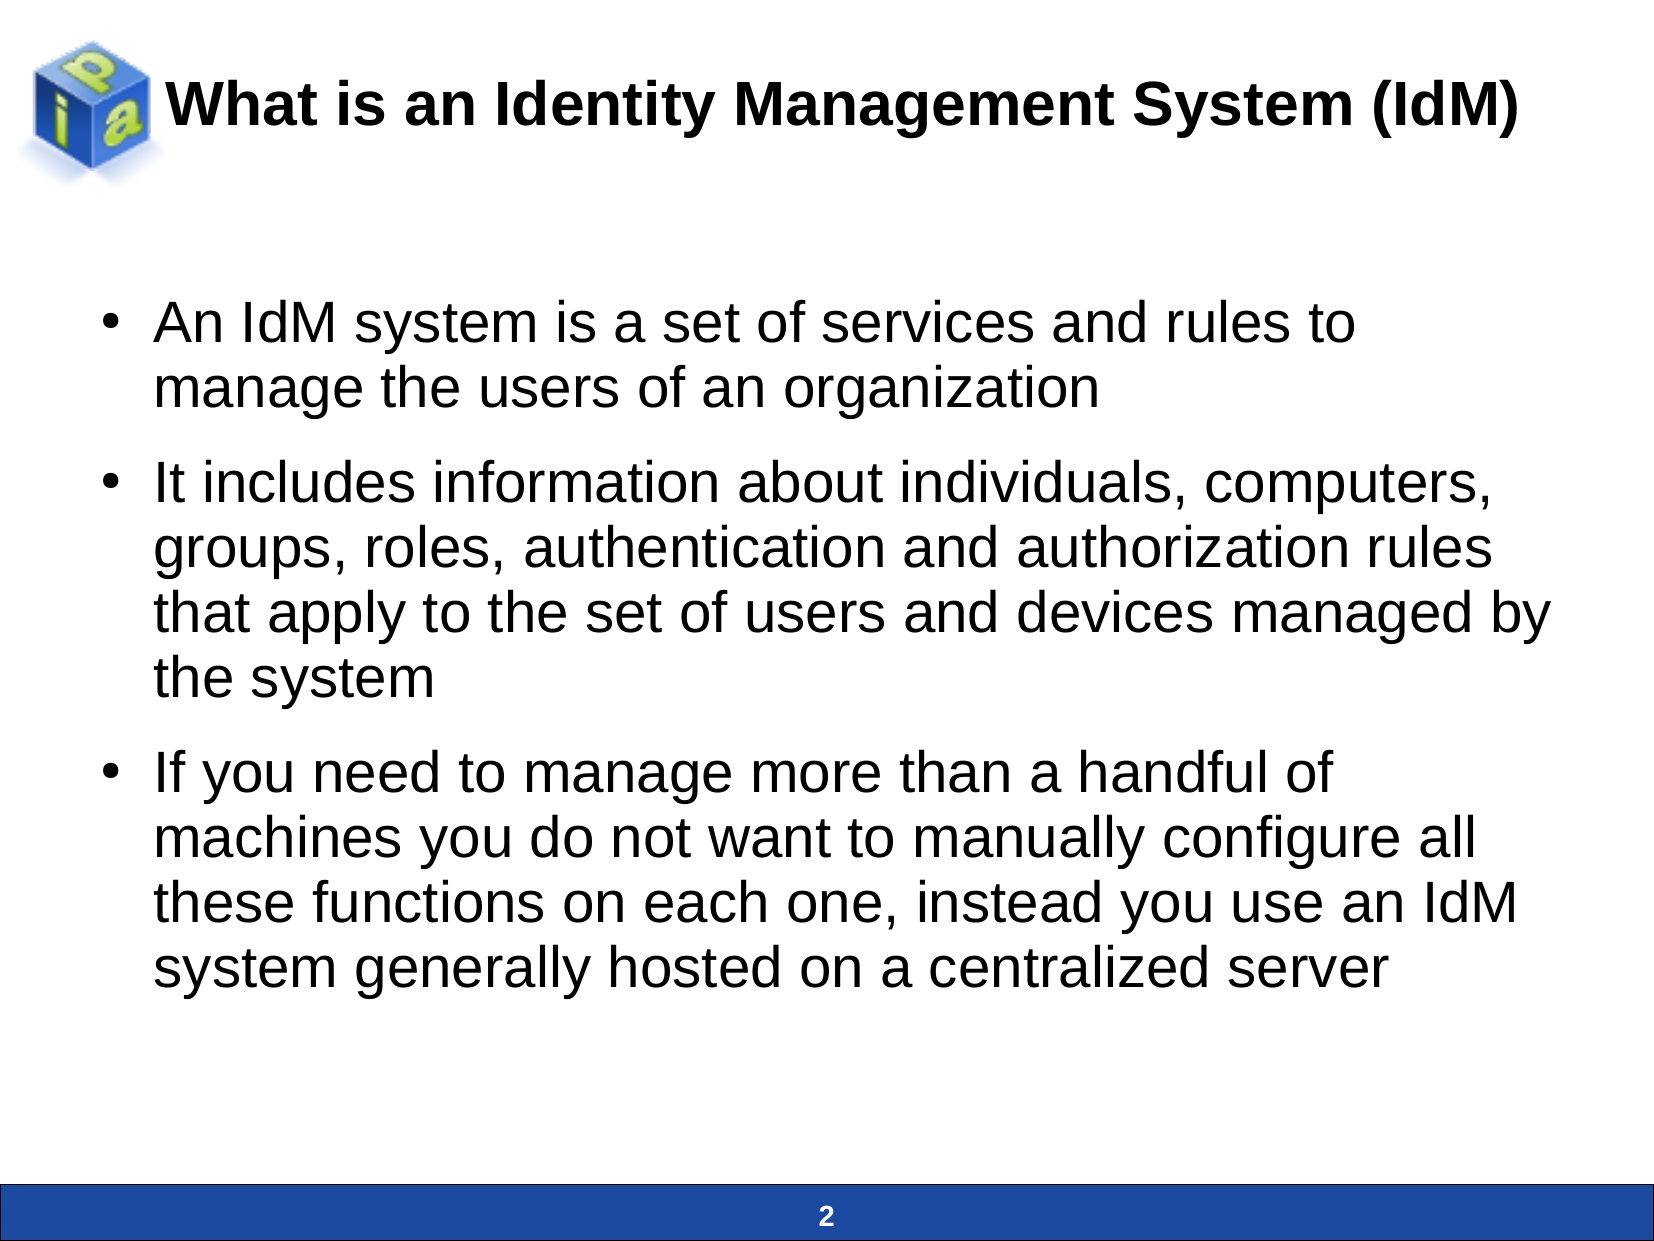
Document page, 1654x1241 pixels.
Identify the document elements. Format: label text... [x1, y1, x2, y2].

picture [17, 34, 165, 193]
title What is an Identity Management System (IdM) [165, 0, 1654, 208]
list An IdM system is a set of services and rules to manage the users of an organization It includes information about individuals, computers, groups, roles, authentication and authorization rules that apply to the set of users and devices managed by the system If you need to manage more than a handful of machines you do not want to manually configure all these functions on each one, instead you use an IdM system generally hosted on a centralized server [82, 290, 1571, 1109]
